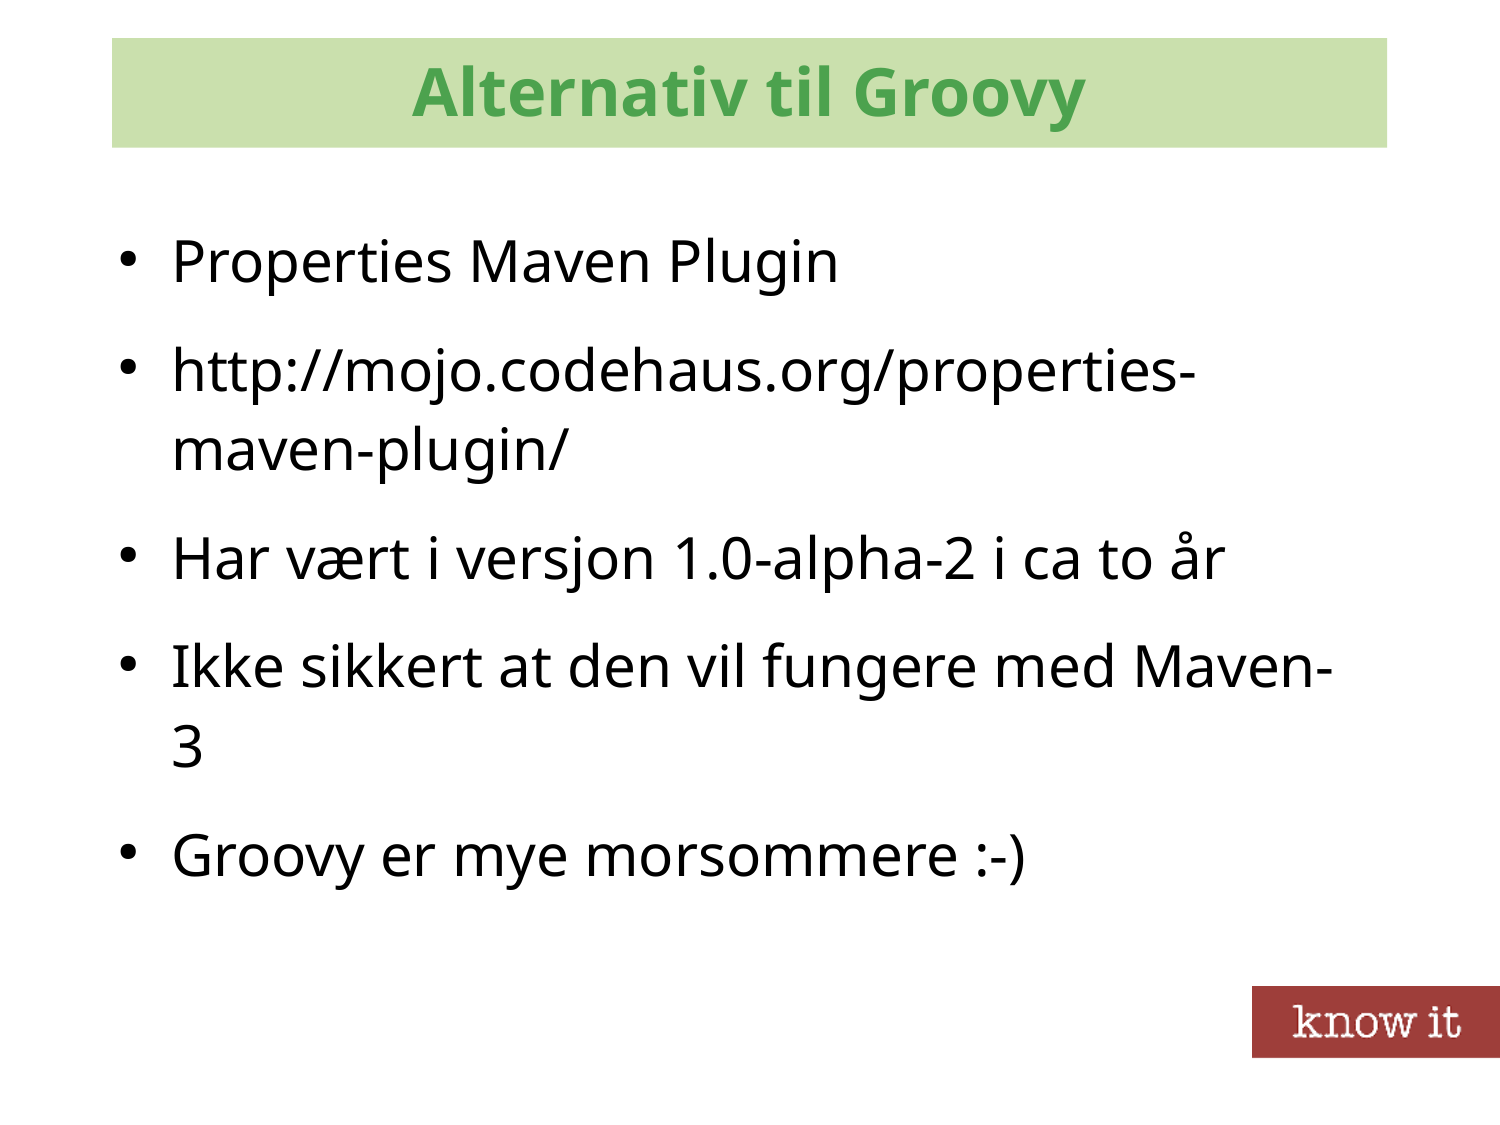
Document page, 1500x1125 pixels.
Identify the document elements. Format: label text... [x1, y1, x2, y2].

list Properties Maven Plugin http://mojo.codehaus.org/properties-maven-plugin/ Har vært i versjon 1.0-alpha-2 i ca to år Ikke sikkert at den vil fungere med Maven-3 Groovy er mye morsommere :-) [100, 220, 1360, 935]
picture [1252, 986, 1500, 1058]
text_box Alternativ til Groovy [112, 38, 1388, 148]
